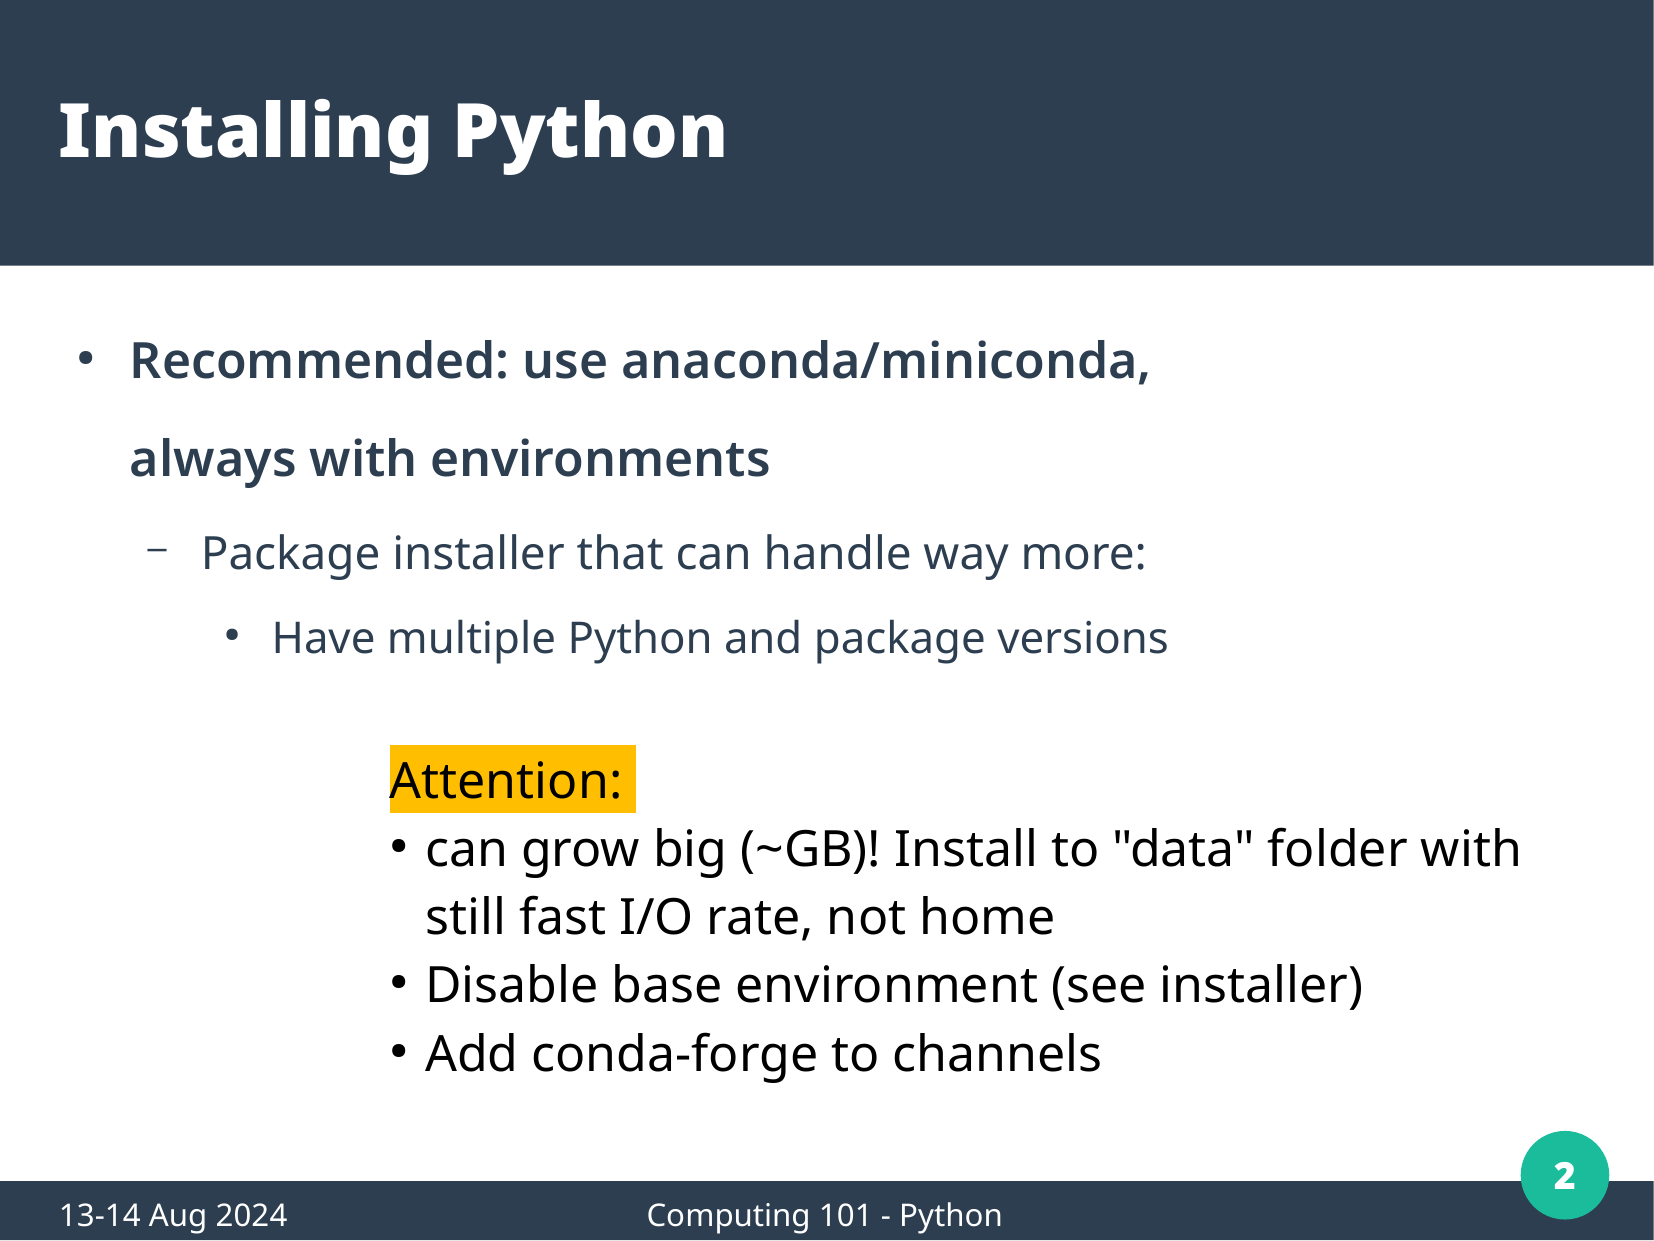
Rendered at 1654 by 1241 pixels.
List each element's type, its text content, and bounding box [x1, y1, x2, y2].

list Recommended: use anaconda/miniconda, always with environments Package installer that can handle way more: Have multiple Python and package versions [59, 324, 1595, 1152]
title Installing Python [59, 49, 1595, 207]
text_box Attention: can grow big (~GB)! Install to "data" folder with still fast I/O rate, not home Disable base environment (see installer) Add conda-forge to channels [375, 737, 1576, 1044]
